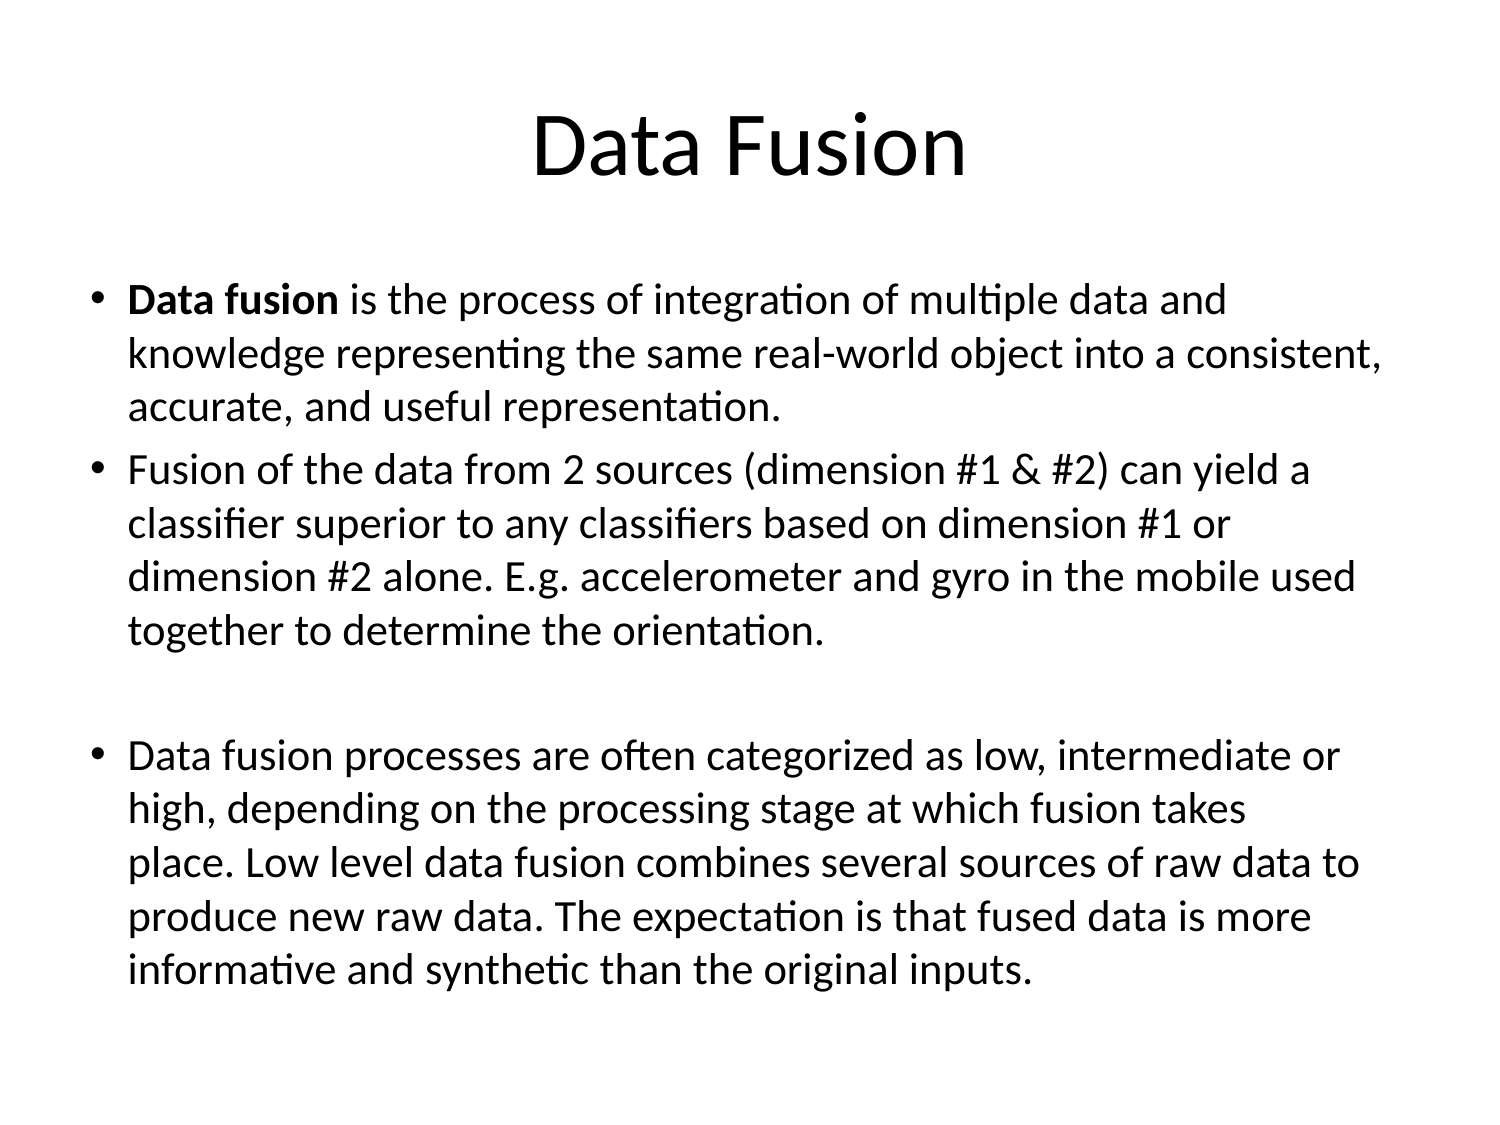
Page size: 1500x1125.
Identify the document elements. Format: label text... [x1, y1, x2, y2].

title Data Fusion [75, 45, 1425, 233]
list Data fusion is the process of integration of multiple data and knowledge representing the same real-world object into a consistent, accurate, and useful representation. Fusion of the data from 2 sources (dimension #1 & #2) can yield a classifier superior to any classifiers based on dimension #1 or dimension #2 alone. E.g. accelerometer and gyro in the mobile used together to determine the orientation. Data fusion processes are often categorized as low, intermediate or high, depending on the processing stage at which fusion takes place. Low level data fusion combines several sources of raw data to produce new raw data. The expectation is that fused data is more informative and synthetic than the original inputs. [75, 262, 1425, 1005]
